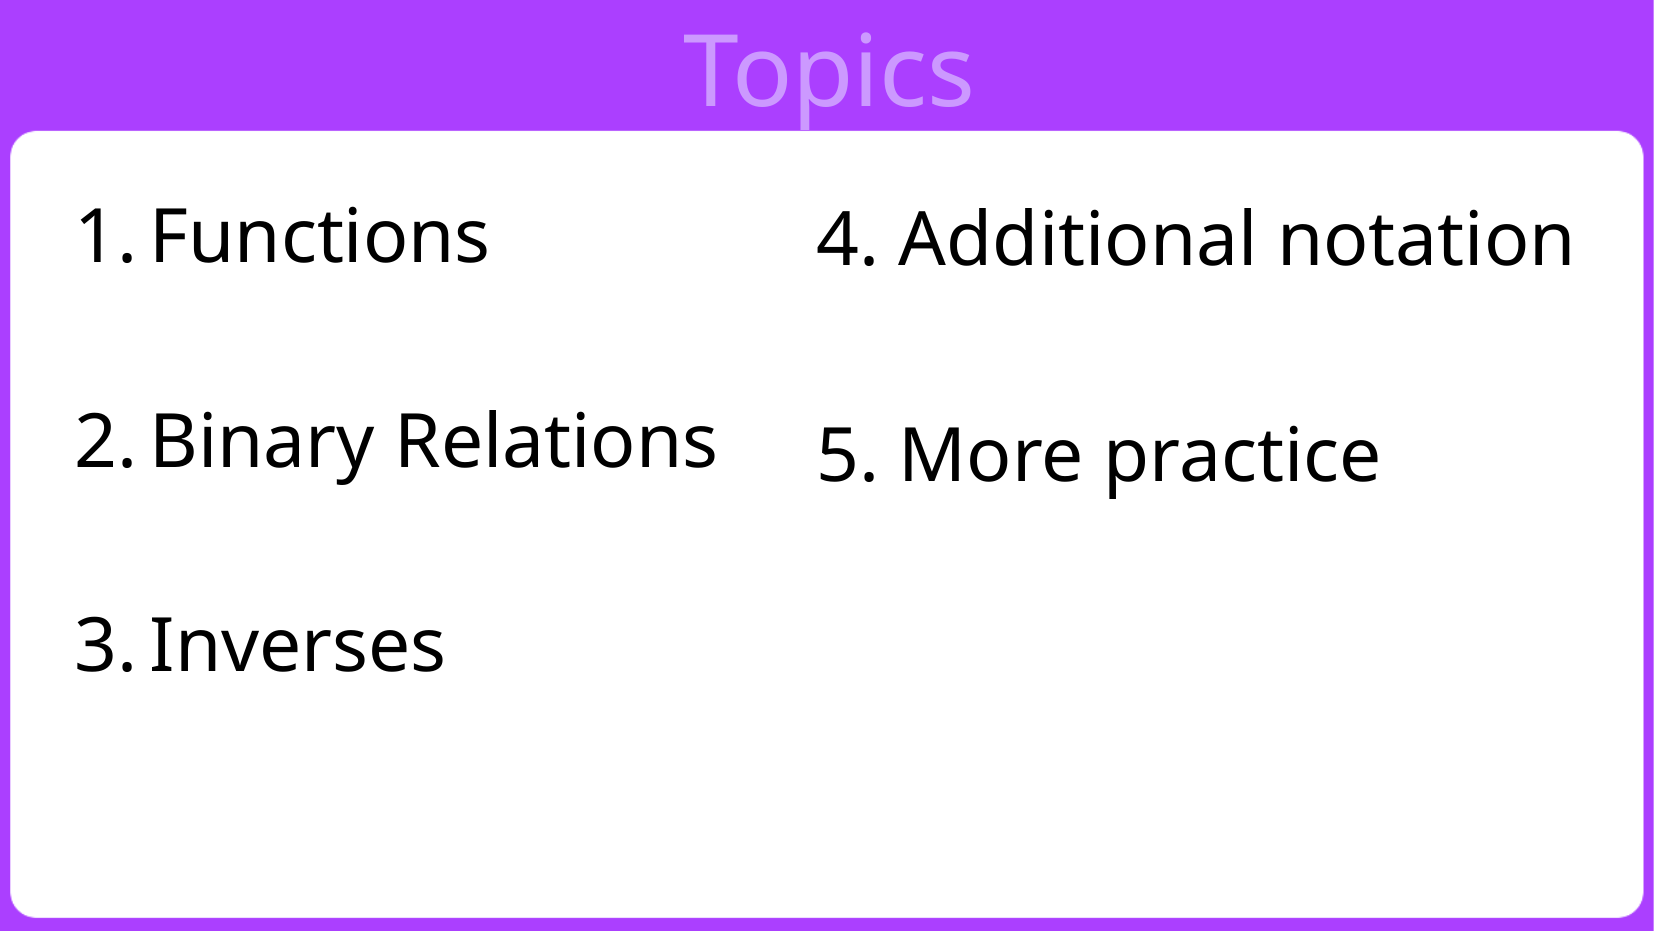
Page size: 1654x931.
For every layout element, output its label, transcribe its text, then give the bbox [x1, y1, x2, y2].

text_box 4. Additional notation 5. More practice [816, 185, 1604, 890]
text_box 1. Functions 2. Binary Relations 3. Inverses [74, 182, 833, 877]
title Topics [85, 8, 1574, 126]
picture [0, 0, 1654, 931]
